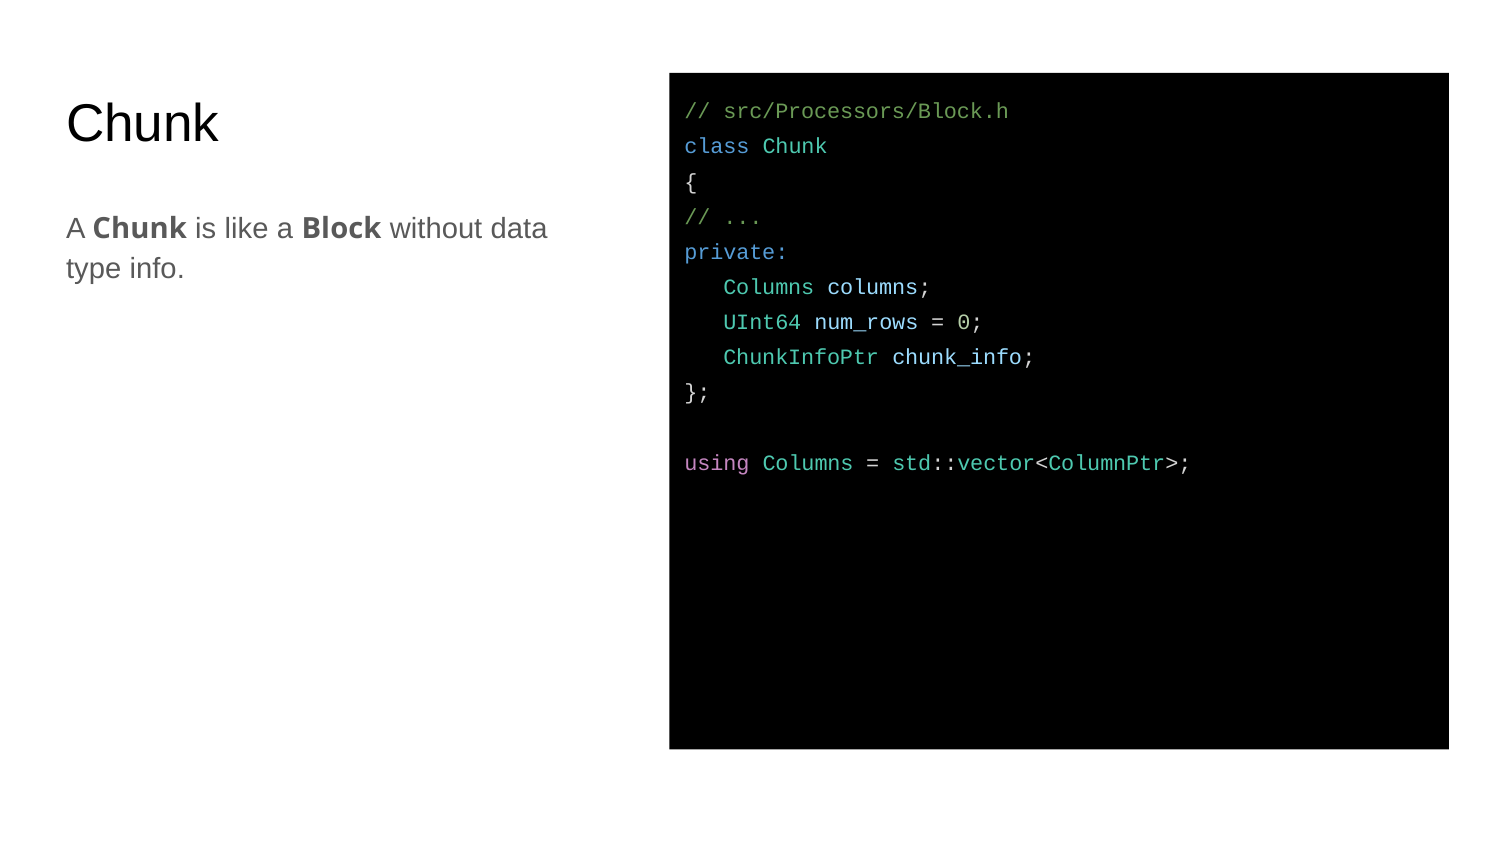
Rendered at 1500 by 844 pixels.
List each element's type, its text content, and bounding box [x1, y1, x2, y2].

list // src/Processors/Block.h class Chunk { // ... private: Columns columns; UInt64 num_rows = 0; ChunkInfoPtr chunk_info; }; using Columns = std::vector<ColumnPtr>; [669, 72, 1449, 750]
title Chunk [51, 72, 669, 167]
list A Chunk is like a Block without data type info. [51, 189, 603, 750]
